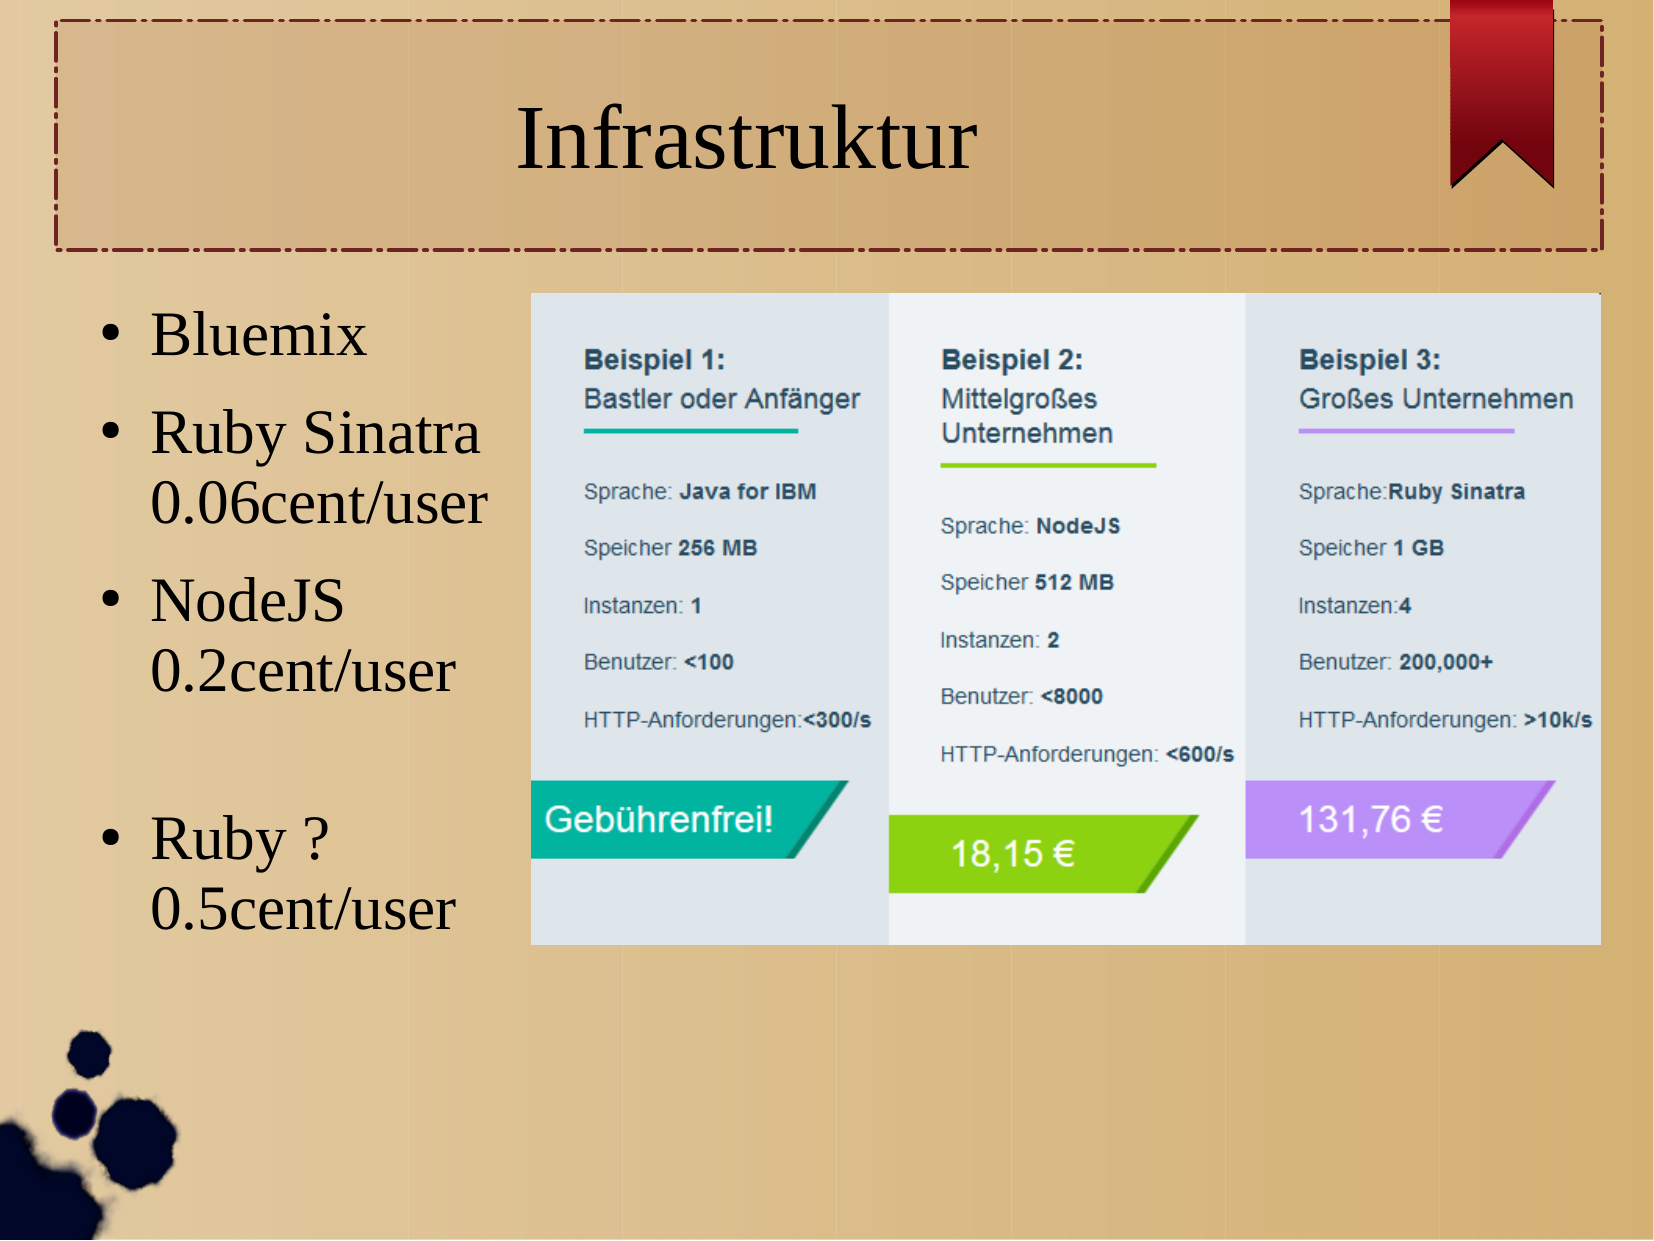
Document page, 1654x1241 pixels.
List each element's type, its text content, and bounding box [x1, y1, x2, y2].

picture [531, 293, 1601, 945]
list Bluemix Ruby Sinatra 0.06cent/user NodeJS 0.2cent/user Ruby ? 0.5cent/user [82, 299, 1571, 1019]
title Infrastruktur [82, 47, 1412, 229]
